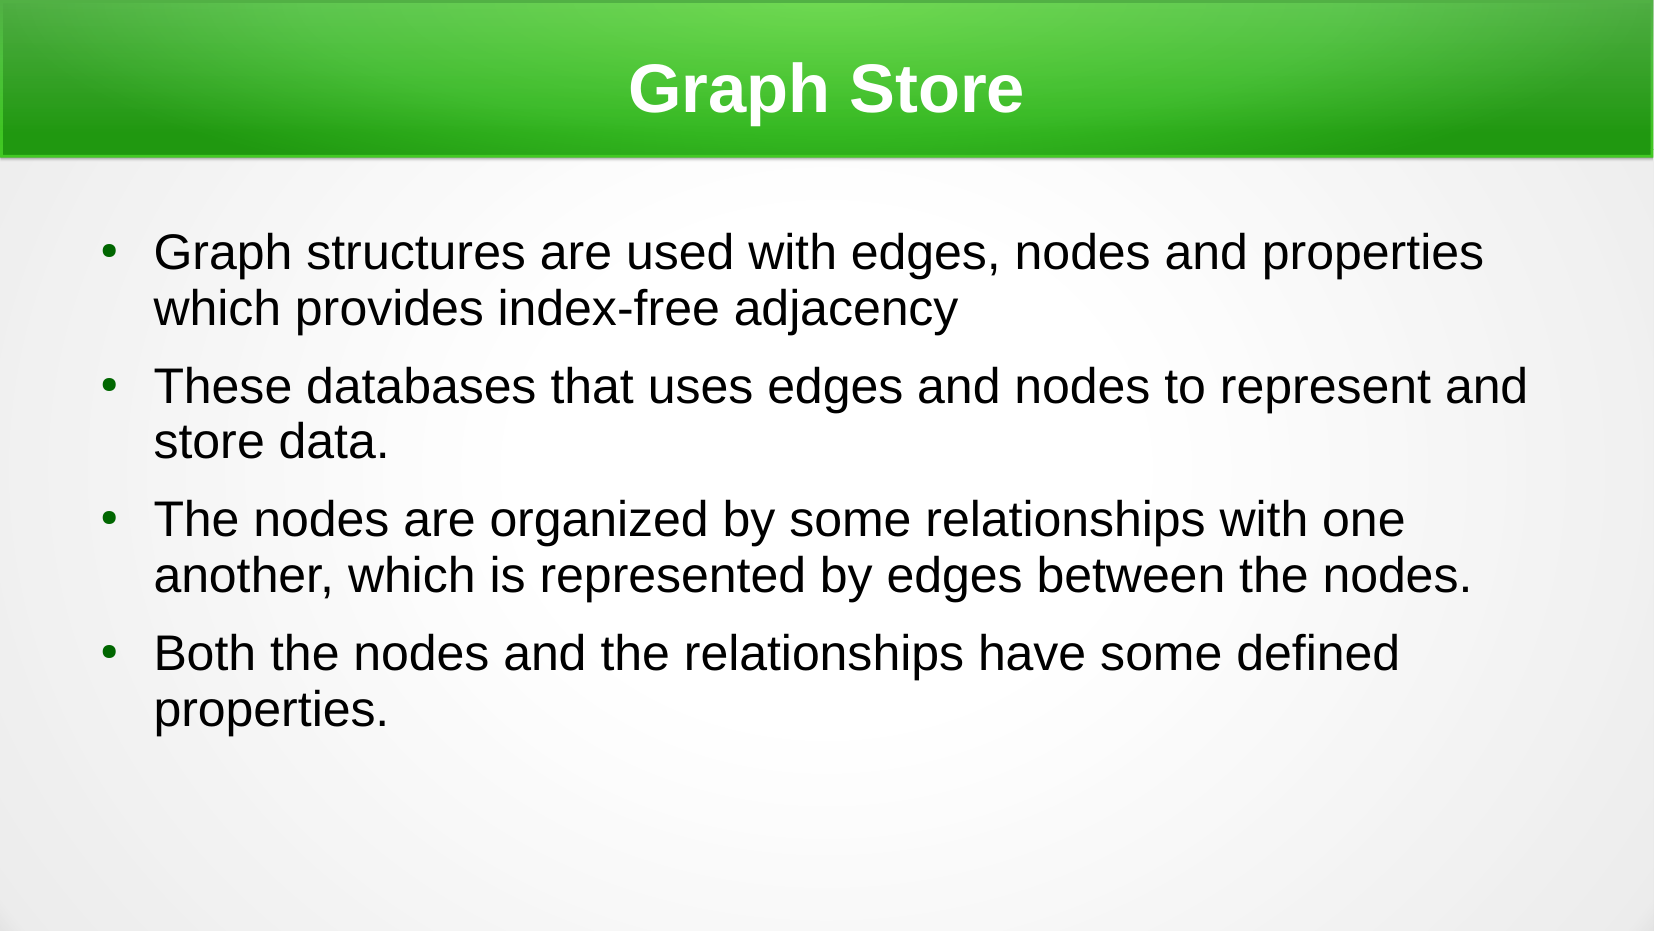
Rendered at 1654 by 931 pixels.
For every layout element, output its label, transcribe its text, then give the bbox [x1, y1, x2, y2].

list Graph structures are used with edges, nodes and properties which provides index-free adjacency These databases that uses edges and nodes to represent and store data. The nodes are organized by some relationships with one another, which is represented by edges between the nodes. Both the nodes and the relationships have some defined properties. [82, 224, 1571, 764]
title Graph Store [82, 35, 1571, 142]
